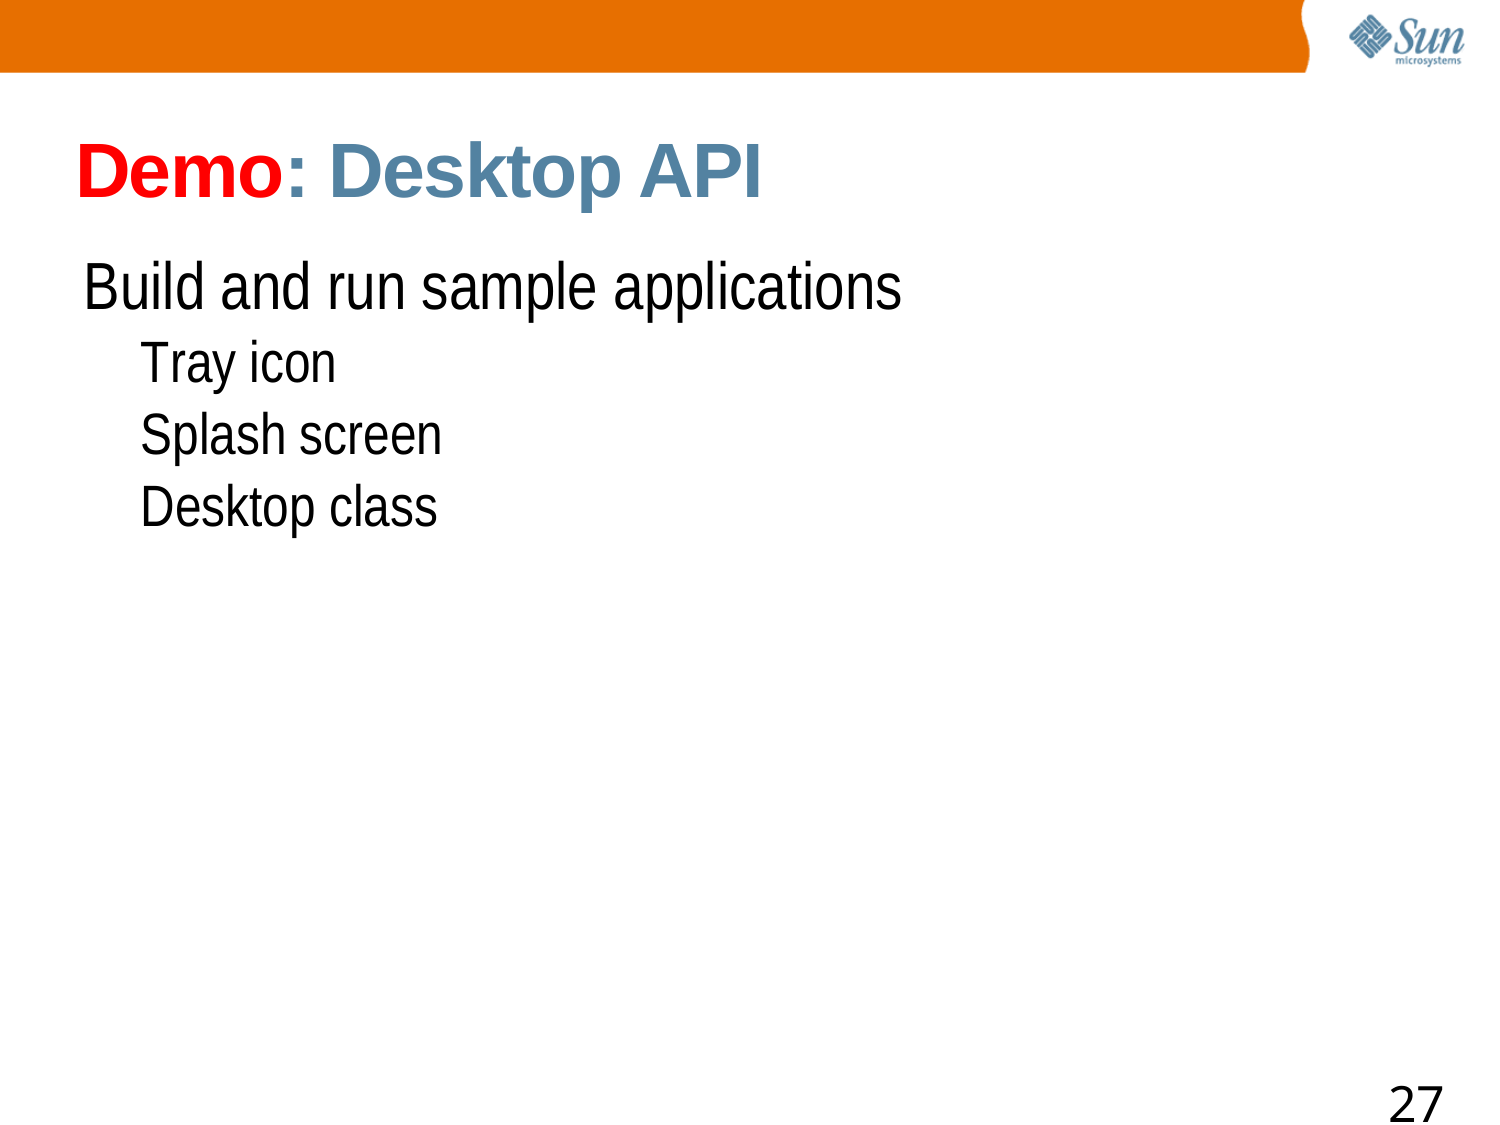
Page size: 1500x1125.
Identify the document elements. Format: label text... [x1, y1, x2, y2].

picture [0, 0, 1500, 75]
title Demo: Desktop API [75, 122, 1437, 227]
list Build and run sample applications Tray icon Splash screen Desktop class [64, 257, 1401, 1016]
